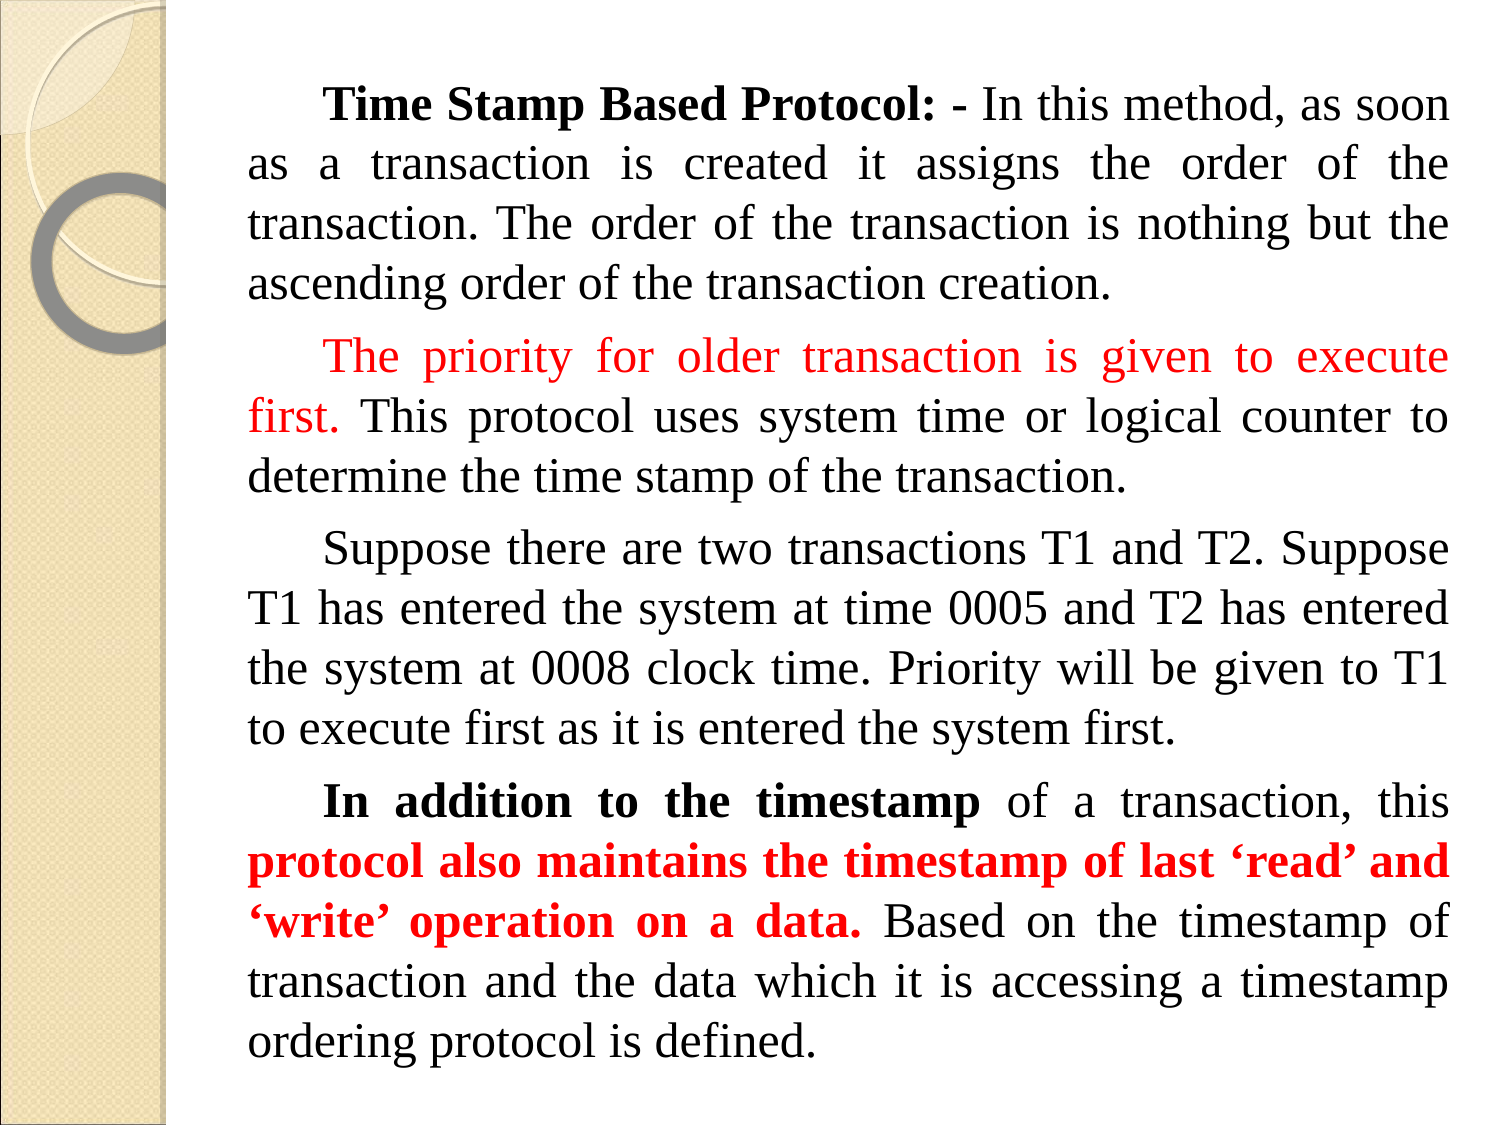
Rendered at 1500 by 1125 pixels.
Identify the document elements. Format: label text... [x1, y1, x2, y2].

list Time Stamp Based Protocol: - In this method, as soon as a transaction is created it assigns the order of the transaction. The order of the transaction is nothing but the ascending order of the transaction creation. The priority for older transaction is given to execute first. This protocol uses system time or logical counter to determine the time stamp of the transaction. Suppose there are two transactions T1 and T2. Suppose T1 has entered the system at time 0005 and T2 has entered the system at 0008 clock time. Priority will be given to T1 to execute first as it is entered the system first. In addition to the timestamp of a transaction, this protocol also maintains the timestamp of last ‘read’ and ‘write’ operation on a data. Based on the timestamp of transaction and the data which it is accessing a timestamp ordering protocol is defined. [112, 62, 1466, 1075]
